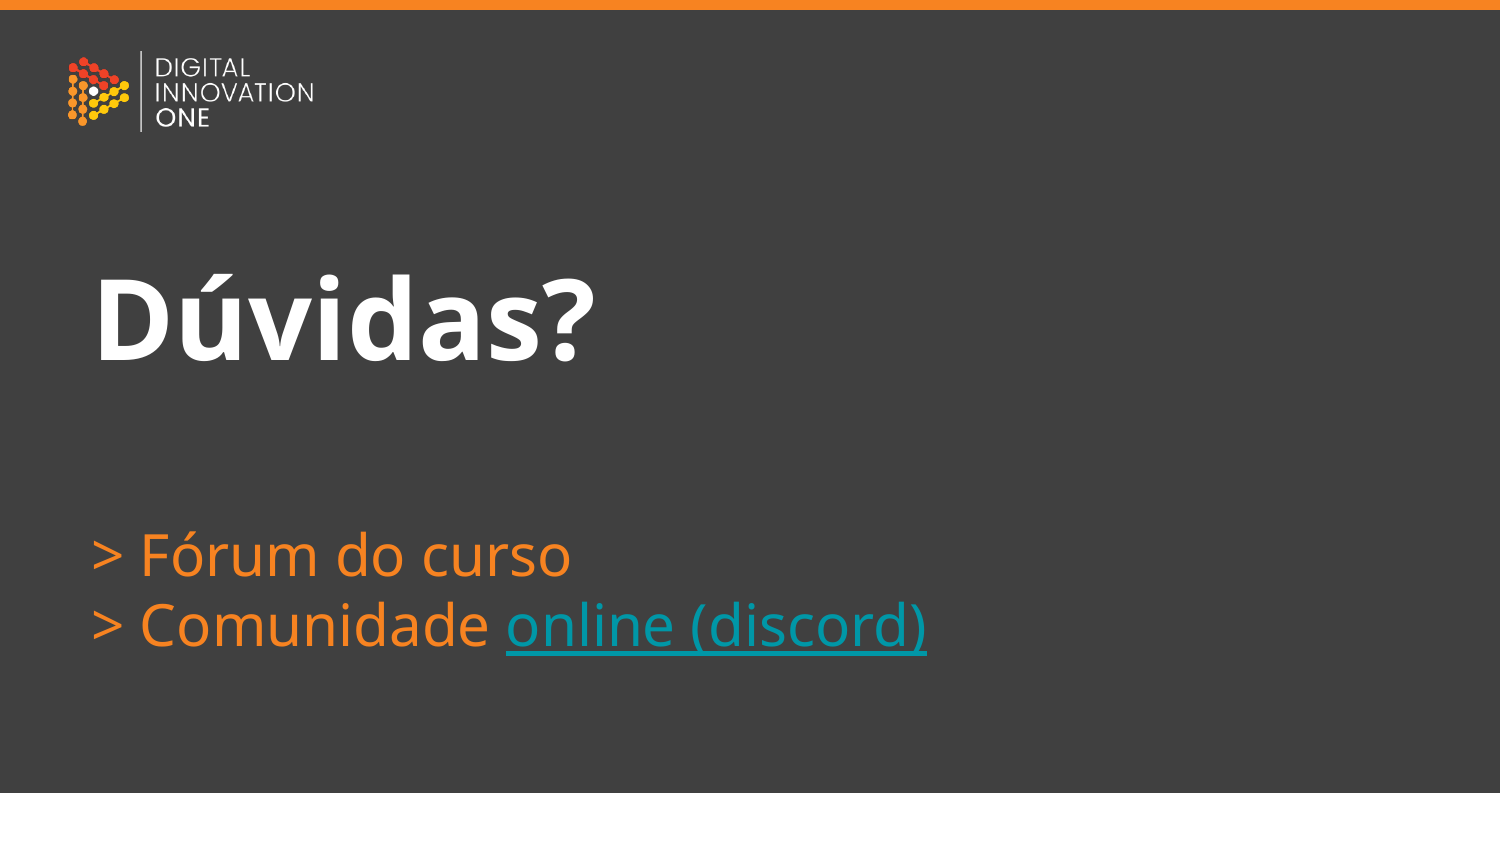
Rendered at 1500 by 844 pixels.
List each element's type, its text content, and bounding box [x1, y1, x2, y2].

text_box [0, 0, 1500, 844]
text_box > Fórum do curso > Comunidade online (discord) [76, 457, 1093, 729]
text_box Dúvidas? [76, 185, 1475, 446]
picture [51, 42, 330, 140]
